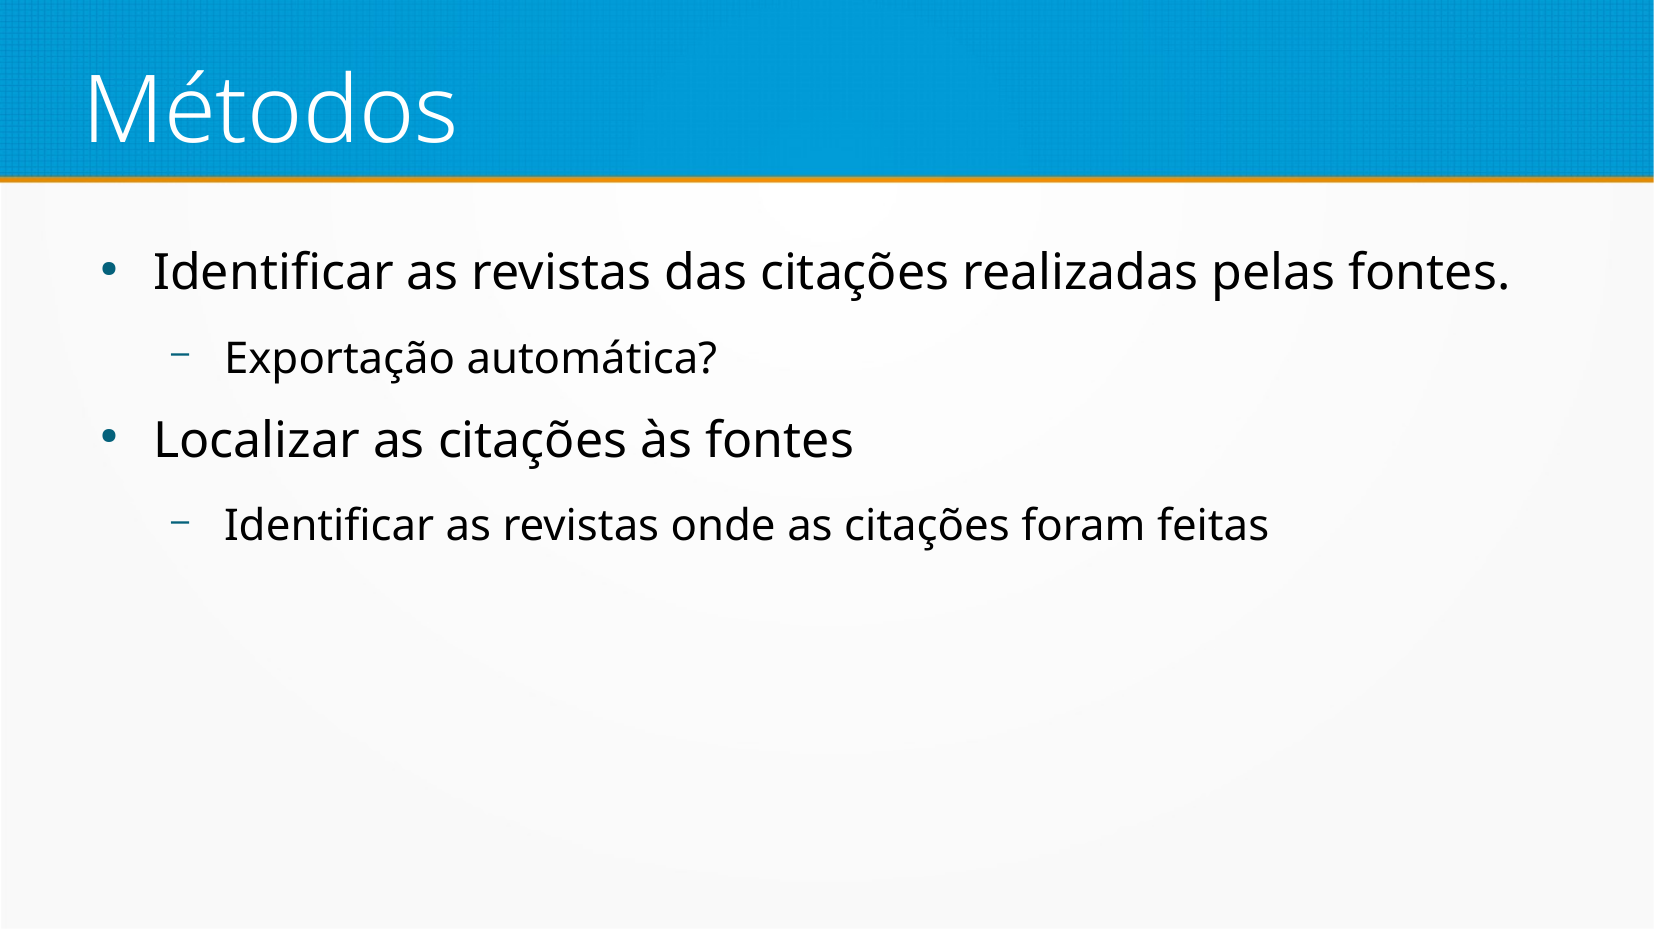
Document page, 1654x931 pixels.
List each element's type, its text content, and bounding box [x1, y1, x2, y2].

list Identificar as revistas das citações realizadas pelas fontes. Exportação automática? Localizar as citações às fontes Identificar as revistas onde as citações foram feitas [82, 236, 1563, 811]
title Métodos [82, 14, 1571, 171]
picture [0, 175, 1654, 931]
